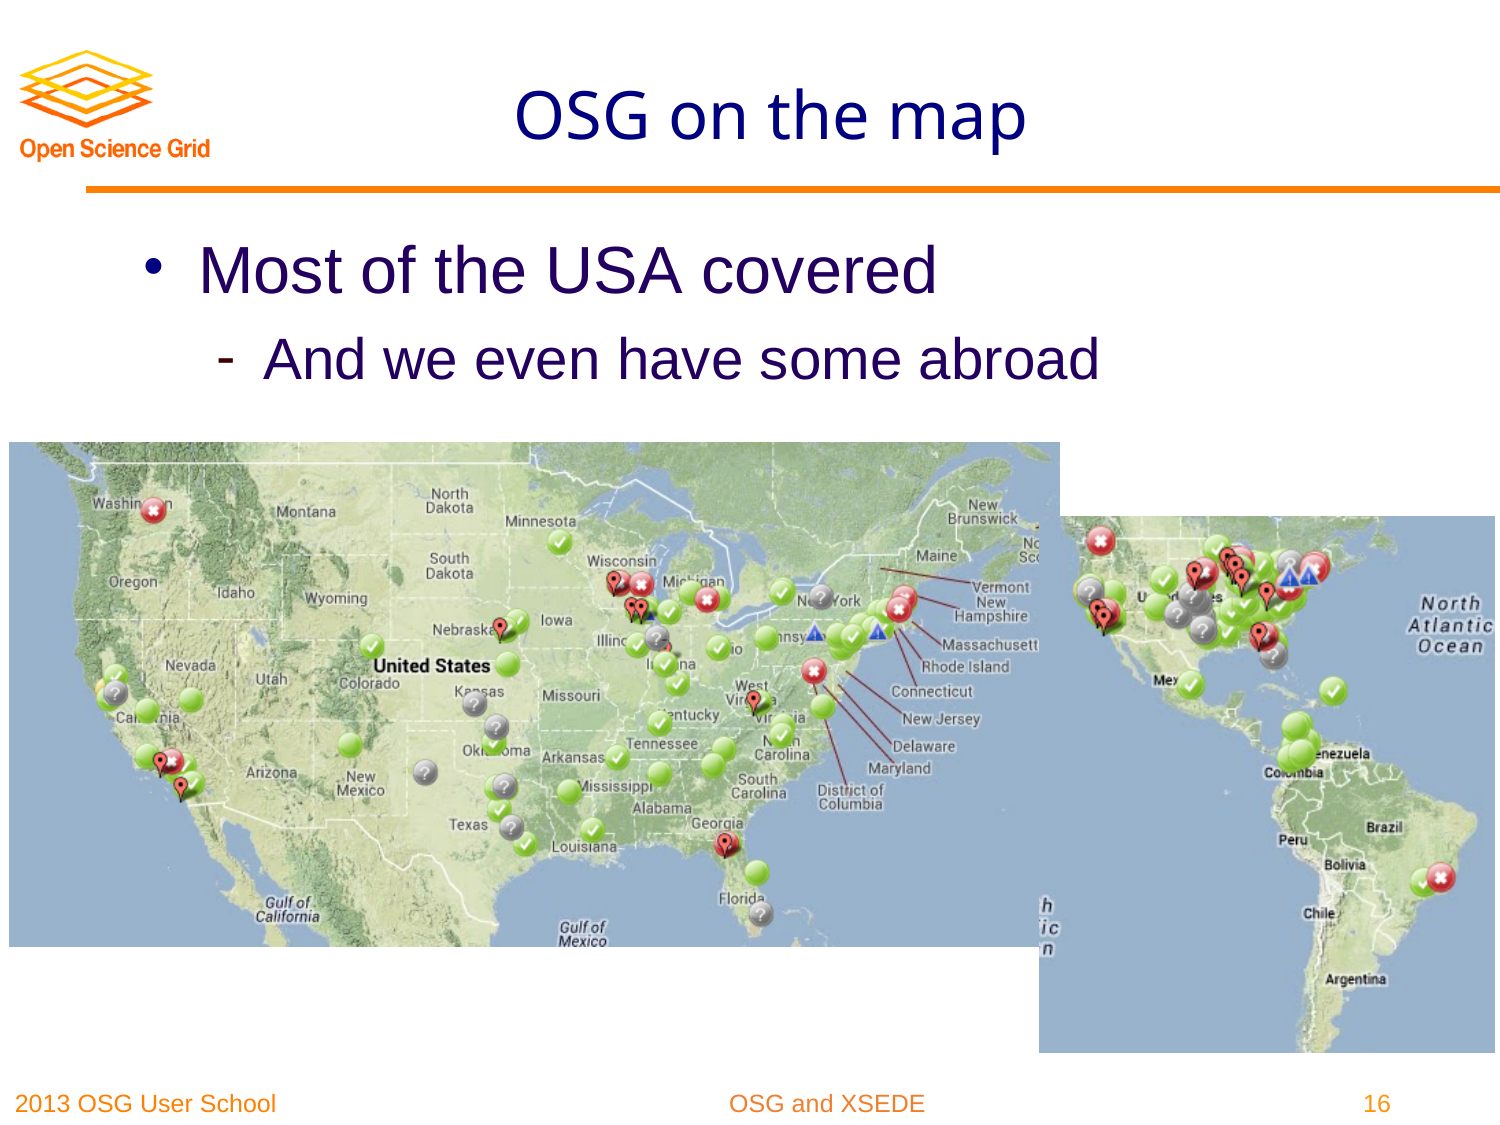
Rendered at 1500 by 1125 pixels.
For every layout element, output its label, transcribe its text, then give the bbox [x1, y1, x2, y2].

picture [0, 27, 201, 179]
picture [9, 442, 1495, 1053]
list Most of the USA covered And we even have some abroad [127, 218, 1403, 516]
title OSG on the map [201, 18, 1342, 207]
